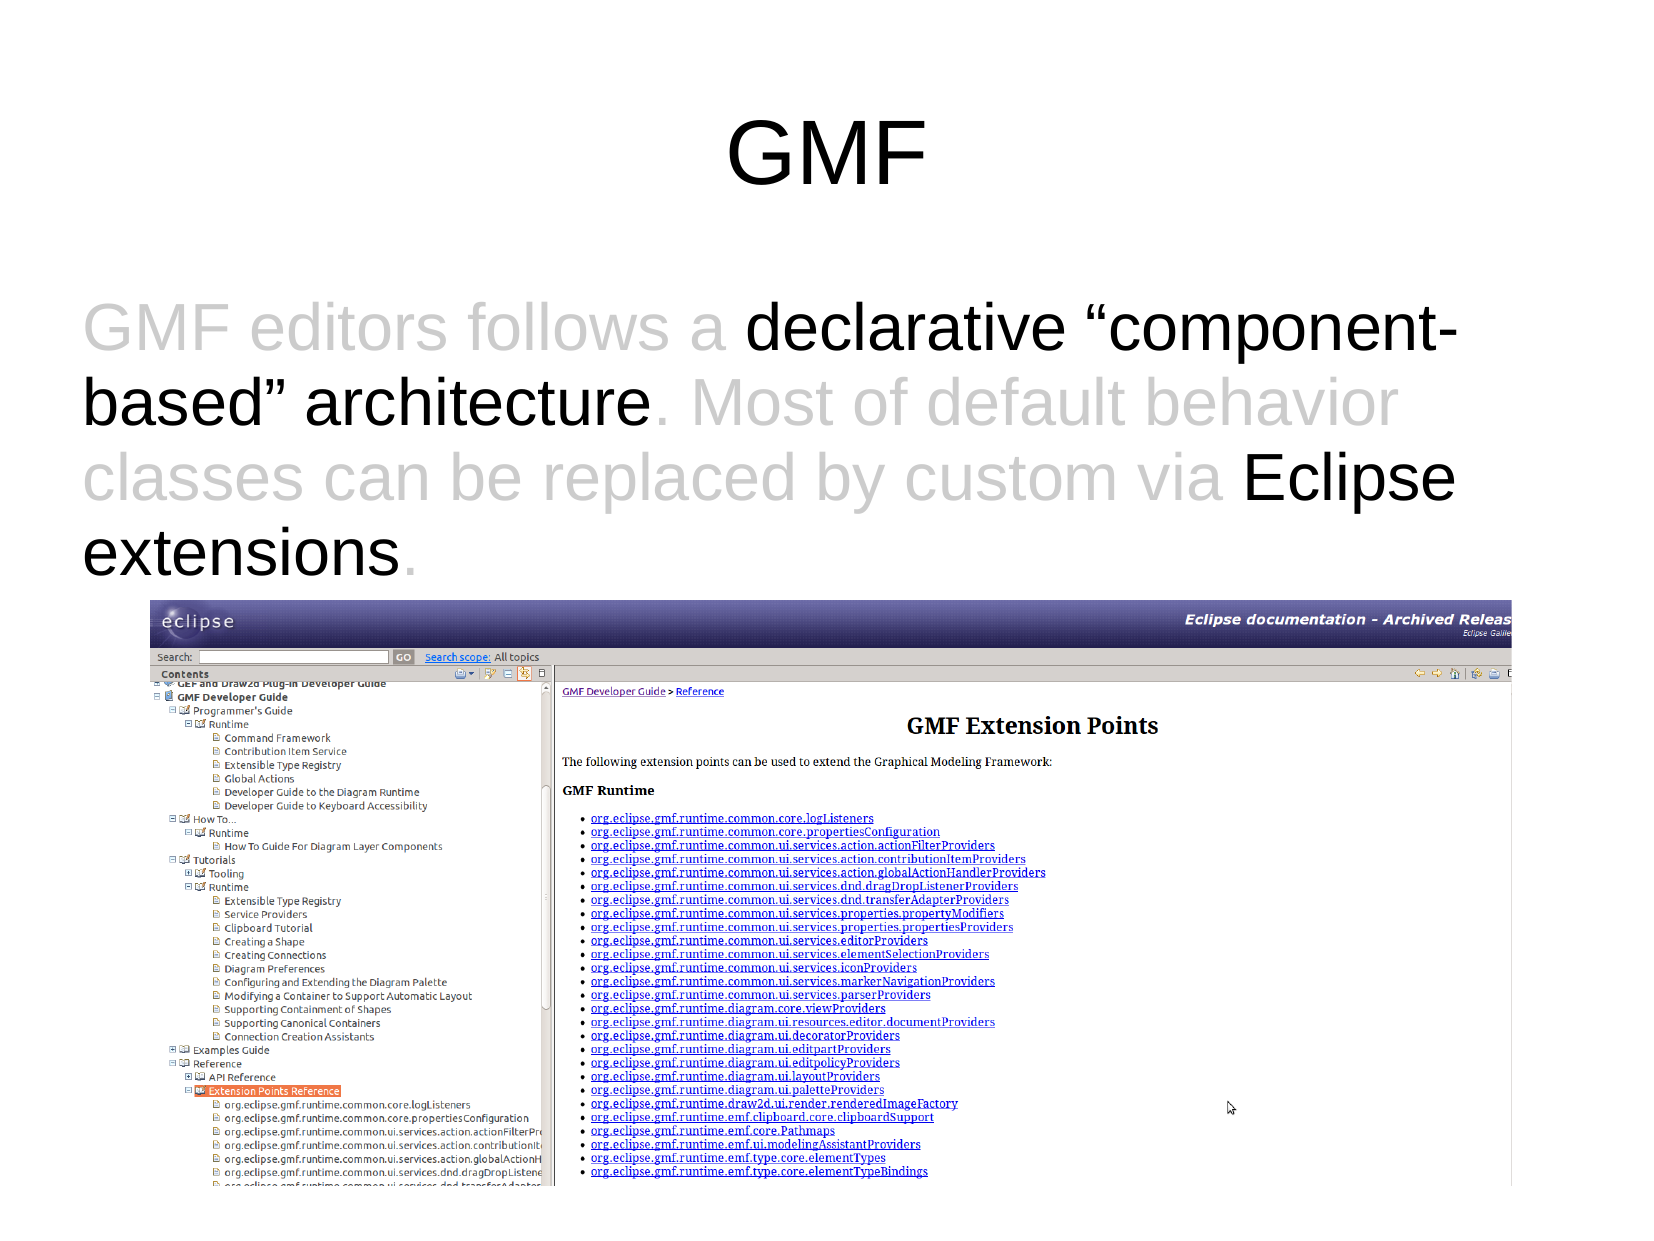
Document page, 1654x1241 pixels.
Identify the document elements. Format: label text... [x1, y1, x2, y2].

list GMF editors follows a declarative “component-based” architecture. Most of default behavior classes can be replaced by custom via Eclipse extensions. [82, 290, 1571, 1109]
title GMF [82, 49, 1571, 257]
picture [150, 600, 1512, 1186]
